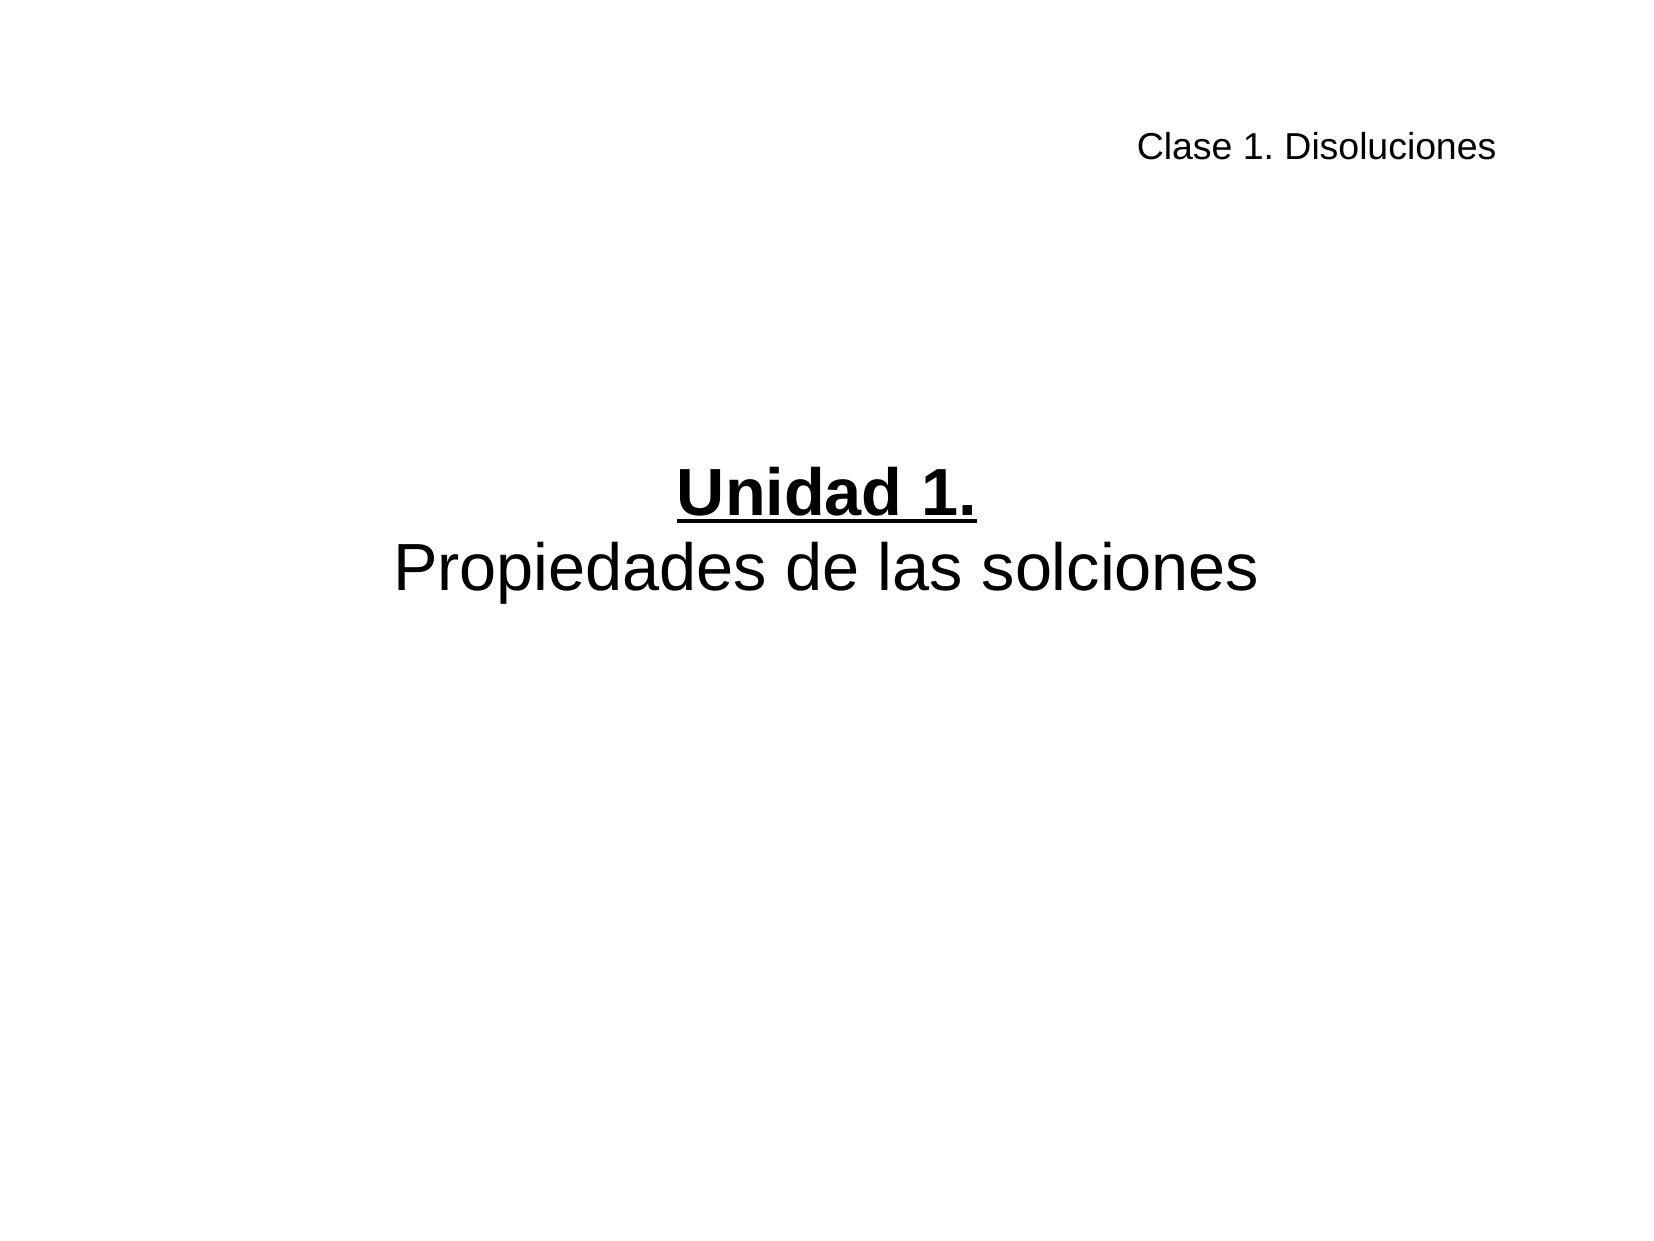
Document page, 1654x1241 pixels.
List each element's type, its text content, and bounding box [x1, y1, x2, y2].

text_box Clase 1. Disoluciones [1122, 118, 1512, 175]
subtitle Unidad 1. Propiedades de las solciones [82, 49, 1571, 1010]
